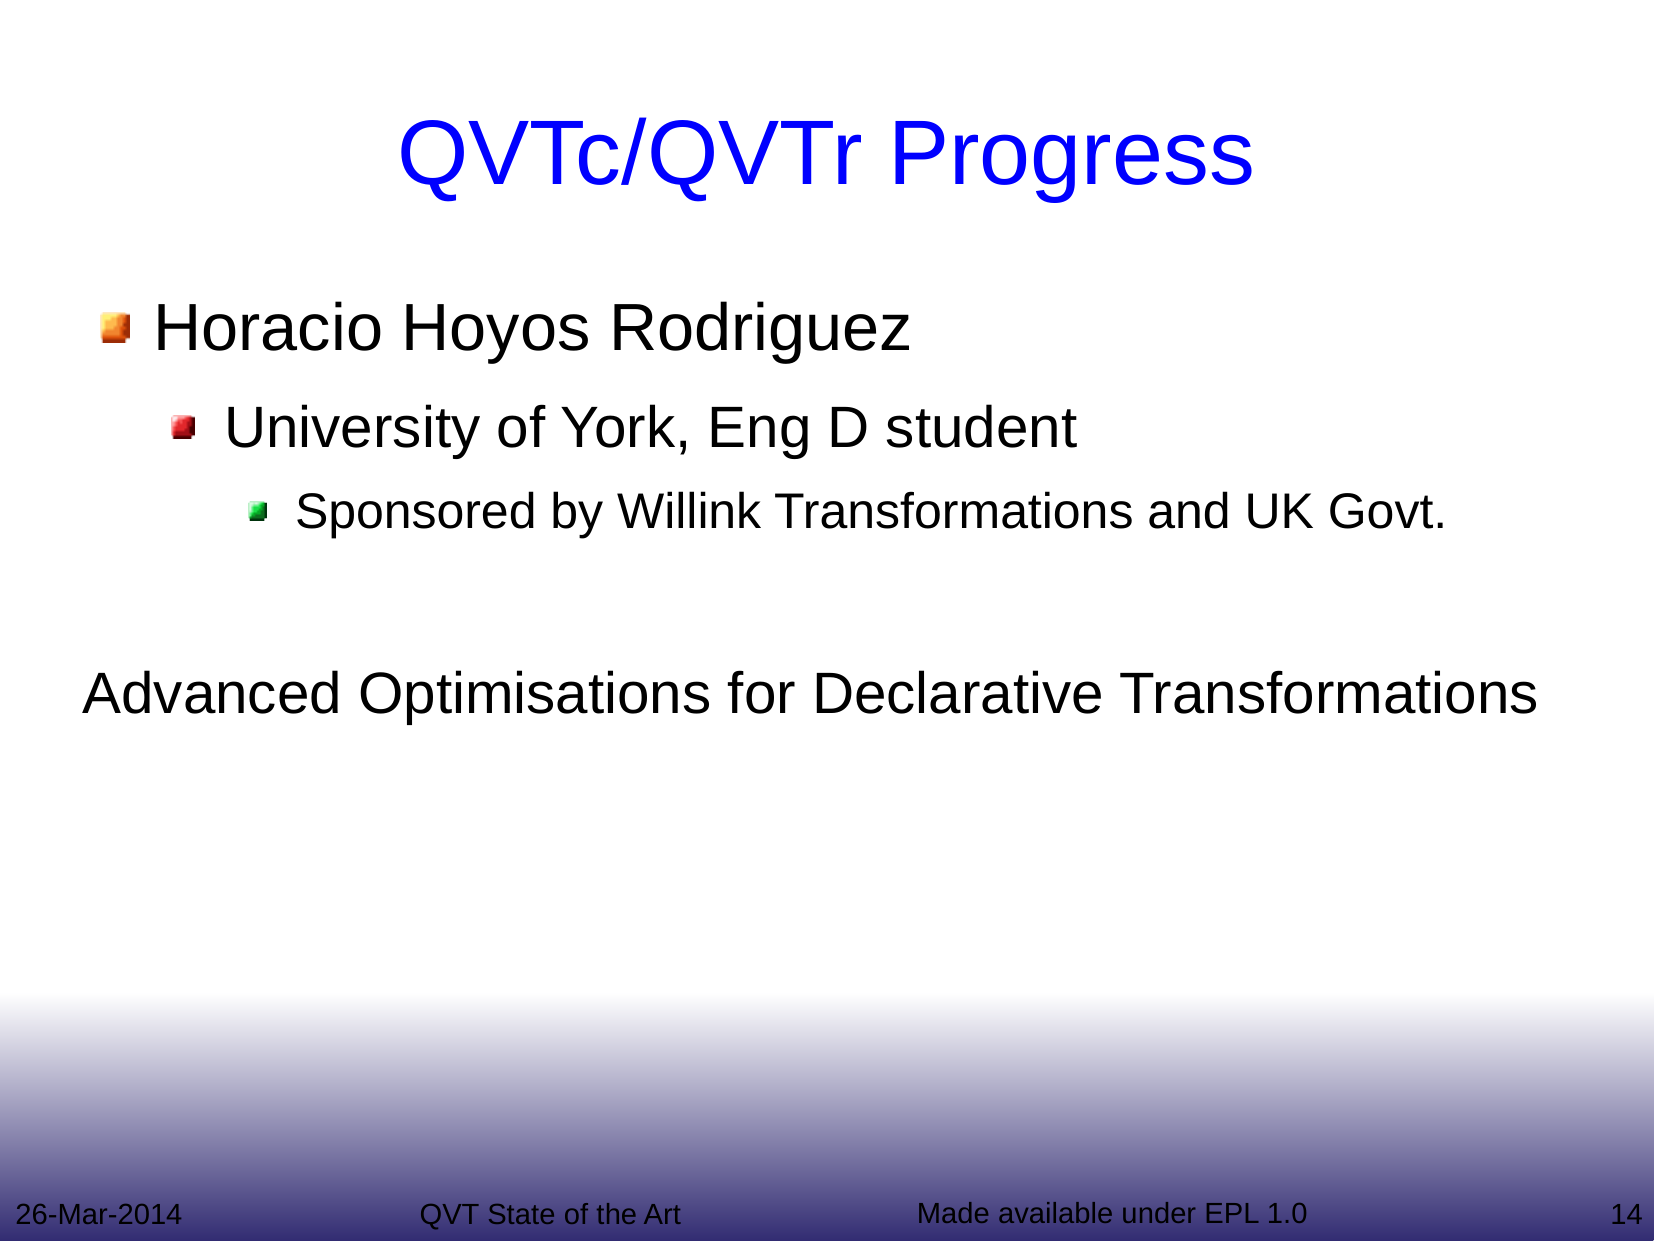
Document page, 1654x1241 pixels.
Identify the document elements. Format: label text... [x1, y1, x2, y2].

title QVTc/QVTr Progress [82, 49, 1571, 257]
list Horacio Hoyos Rodriguez University of York, Eng D student Sponsored by Willink Transformations and UK Govt. Advanced Optimisations for Declarative Transformations [82, 290, 1571, 1109]
